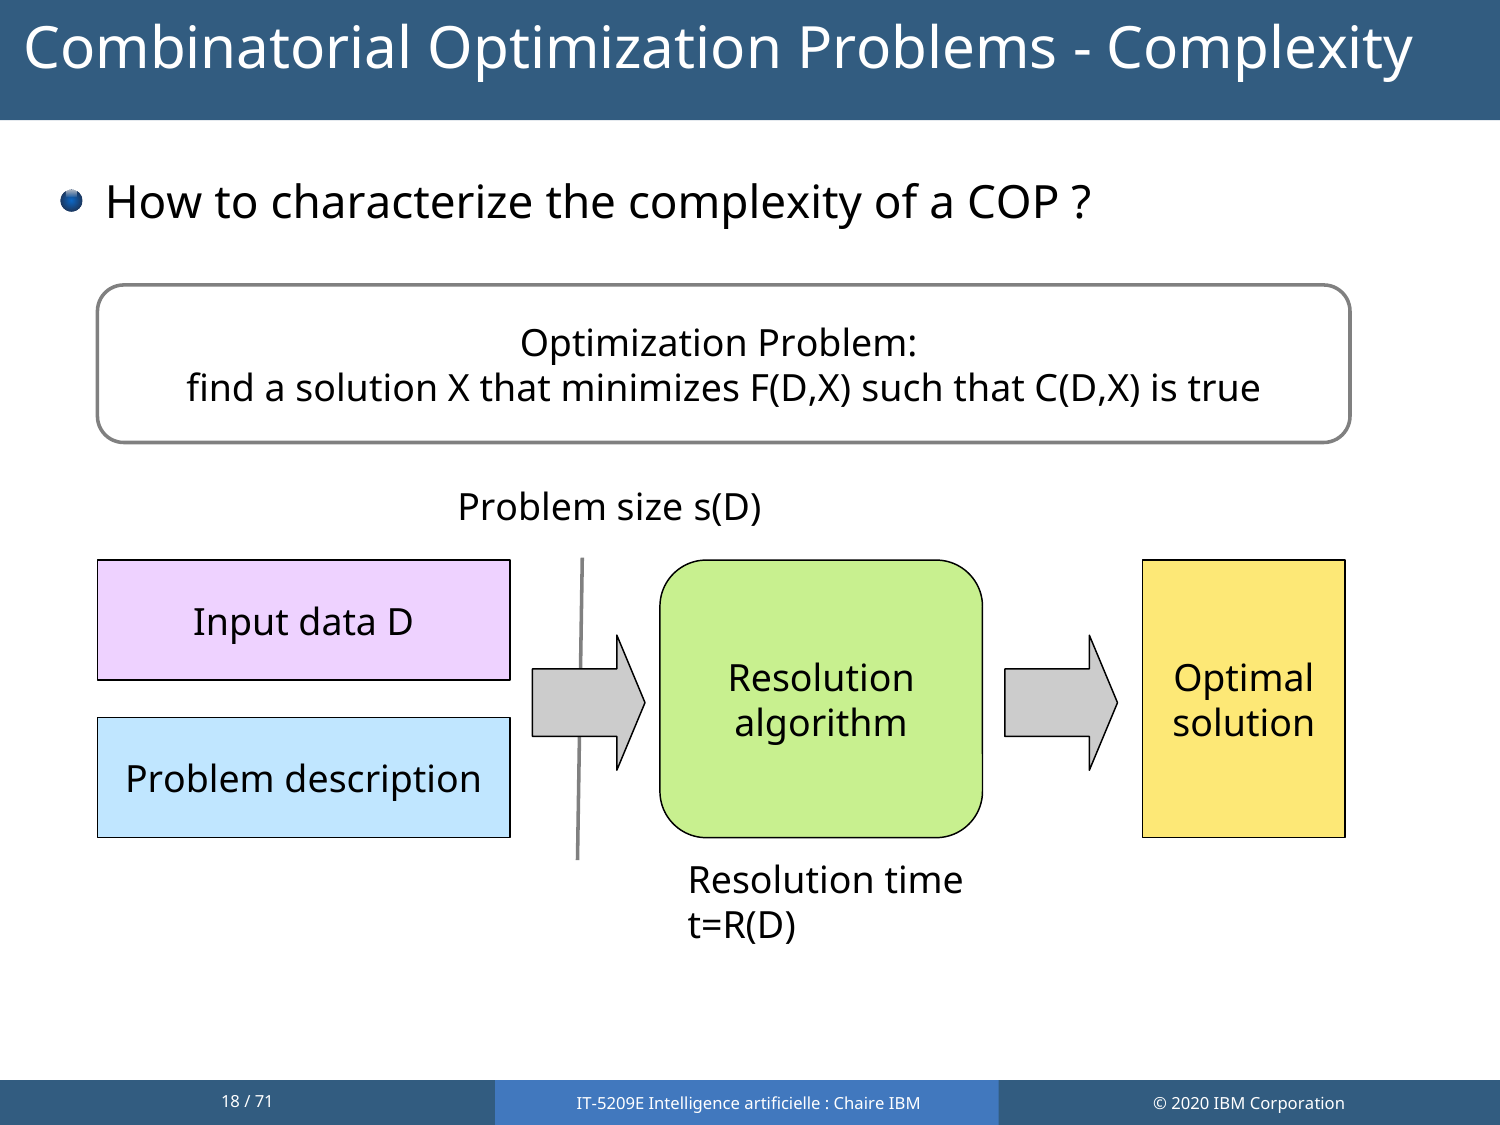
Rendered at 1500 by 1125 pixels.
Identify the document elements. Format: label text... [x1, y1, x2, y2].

text_box [532, 635, 646, 771]
text_box Resolution time t=R(D) [672, 848, 970, 954]
text_box Problem size s(D) [442, 476, 811, 581]
text_box Resolution algorithm [659, 560, 983, 838]
text_box Optimization Problem: find a solution X that minimizes F(D,X) such that C(D,X) is true [97, 284, 1351, 443]
title Combinatorial Optimization Problems - Complexity [0, 0, 1500, 121]
text_box [1004, 635, 1118, 771]
text_box Optimal solution [1142, 560, 1346, 838]
list How to characterize the complexity of a COP ? [45, 165, 1441, 278]
text_box Problem description [97, 717, 510, 838]
text_box Input data D [97, 560, 510, 681]
